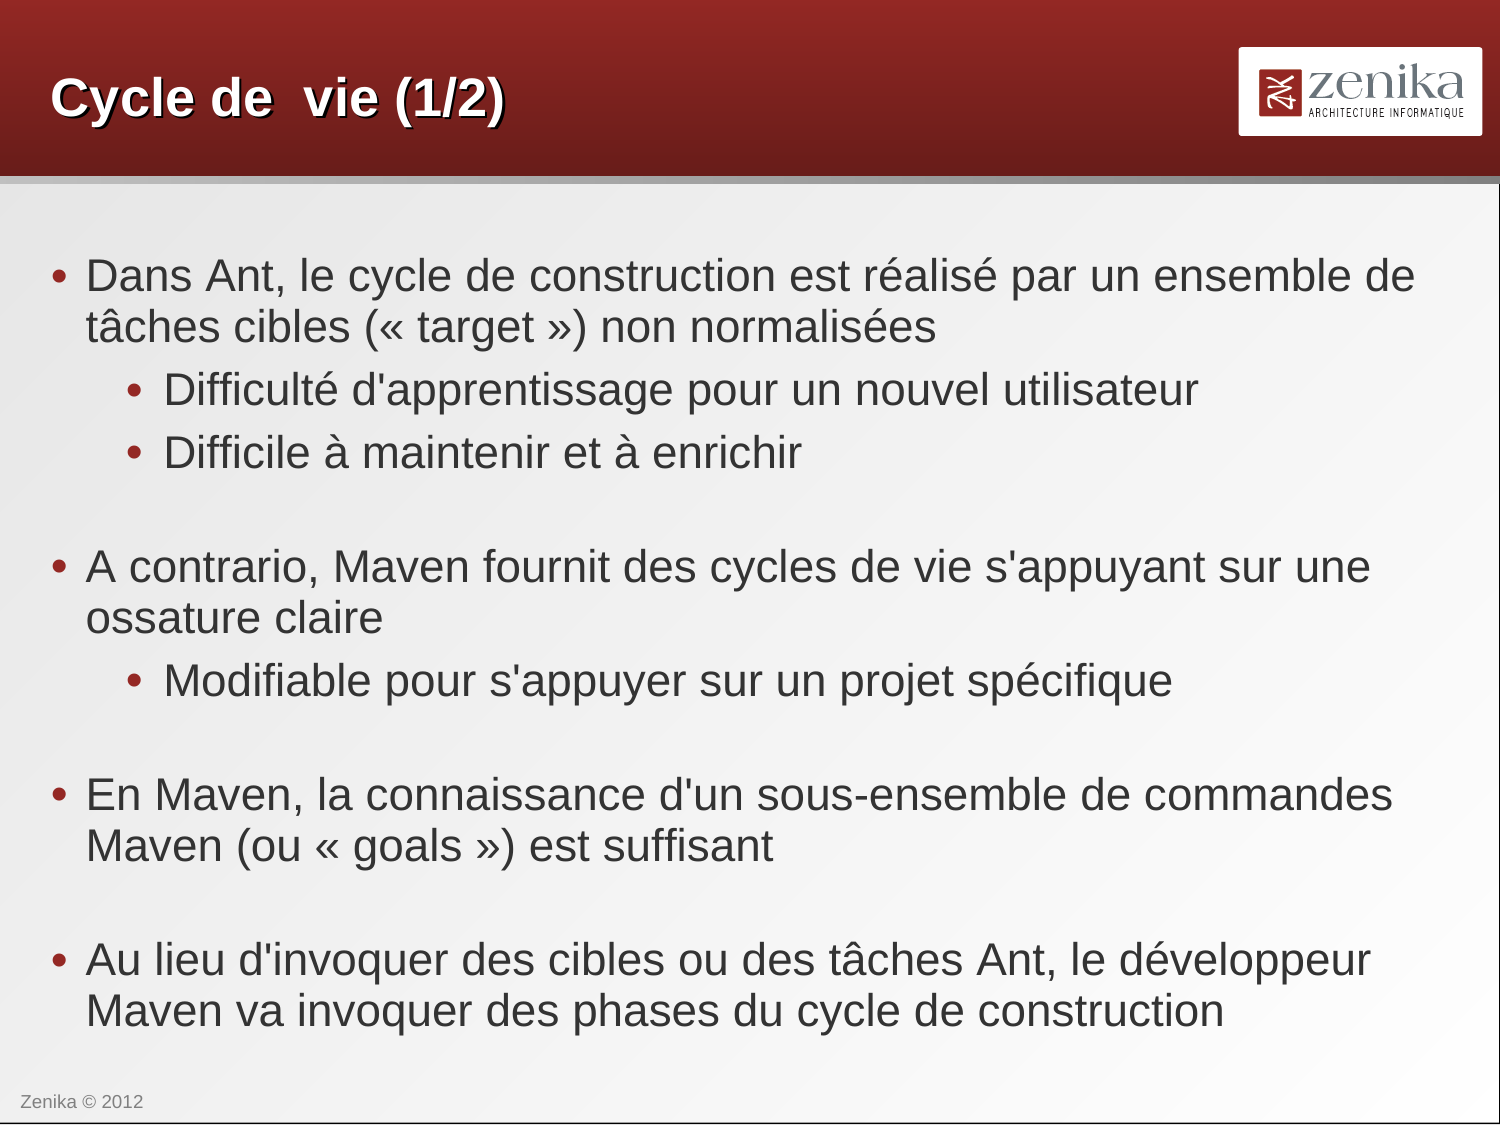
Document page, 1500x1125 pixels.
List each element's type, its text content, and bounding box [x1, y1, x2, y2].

title Cycle de vie (1/2) [50, 15, 1206, 180]
list Dans Ant, le cycle de construction est réalisé par un ensemble de tâches cibles (« target ») non normalisées Difficulté d'apprentissage pour un nouvel utilisateur Difficile à maintenir et à enrichir A contrario, Maven fournit des cycles de vie s'appuyant sur une ossature claire Modifiable pour s'appuyer sur un projet spécifique En Maven, la connaissance d'un sous-ensemble de commandes Maven (ou « goals ») est suffisant Au lieu d'invoquer des cibles ou des tâches Ant, le développeur Maven va invoquer des phases du cycle de construction [50, 249, 1435, 1088]
picture [1257, 58, 1464, 125]
